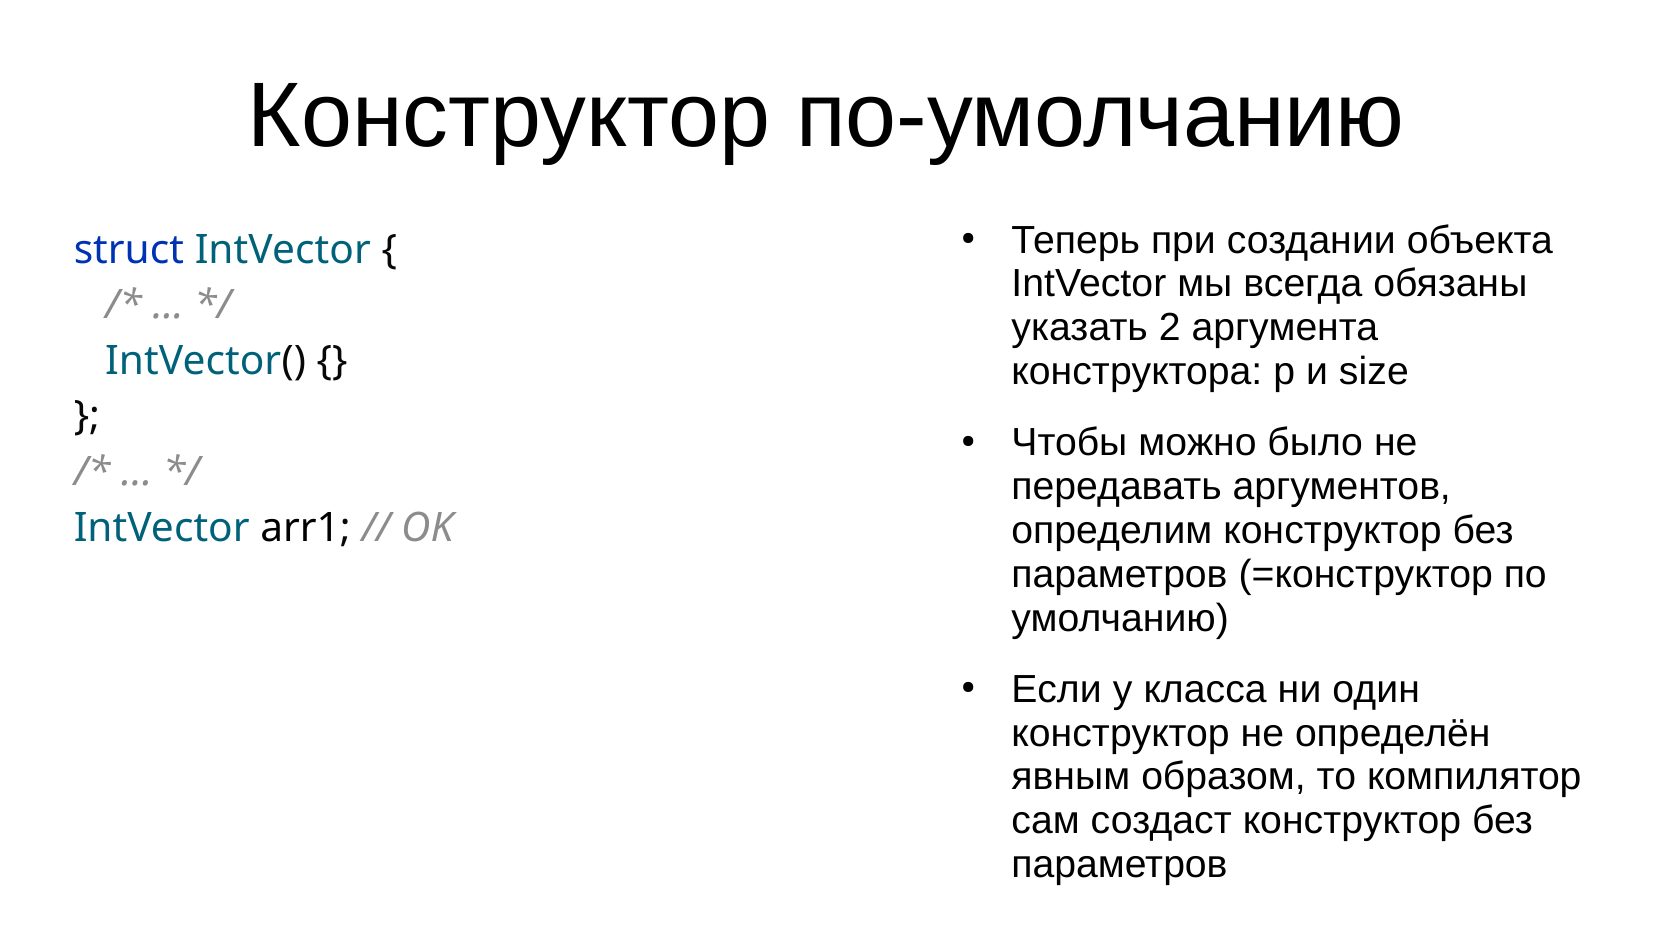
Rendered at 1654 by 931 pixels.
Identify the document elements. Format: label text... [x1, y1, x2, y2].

text_box struct IntVector { /* ... */ IntVector() {} }; /* ... */ IntVector arr1; // OK [59, 212, 945, 621]
title Конструктор по-умолчанию [82, 37, 1571, 193]
list Теперь при создании объекта IntVector мы всегда обязаны указать 2 аргумента конструктора: p и size Чтобы можно было не передавать аргументов, определим конструктор без параметров (=конструктор по умолчанию) Если у класса ни один конструктор не определён явным образом, то компилятор сам создаст конструктор без параметров [944, 217, 1607, 886]
